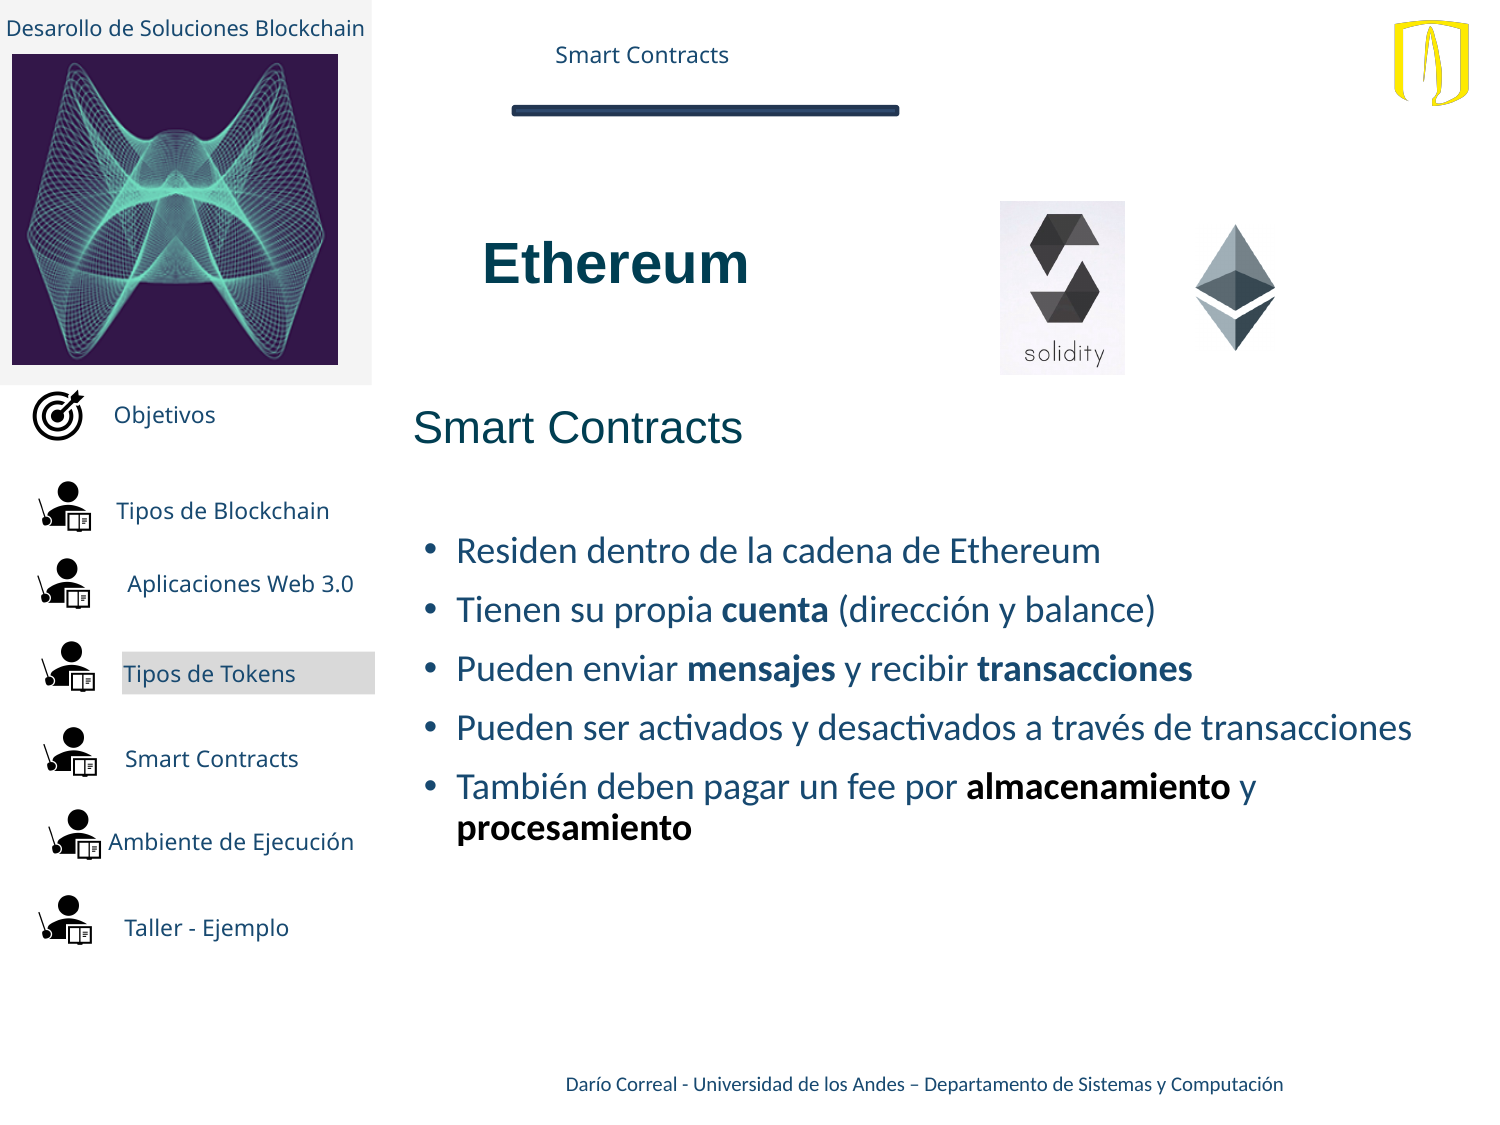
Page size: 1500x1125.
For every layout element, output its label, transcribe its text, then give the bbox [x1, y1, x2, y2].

text_box Objetivos [98, 393, 231, 437]
text_box Tipos de Blockchain [101, 489, 346, 532]
picture [37, 886, 100, 948]
text_box [122, 651, 375, 695]
picture [27, 384, 90, 446]
picture [12, 54, 338, 365]
picture [1387, 19, 1476, 107]
text_box Smart Contracts [110, 737, 314, 781]
text_box Tipos de Tokens [108, 652, 312, 695]
list Smart Contracts [412, 398, 1353, 488]
picture [40, 632, 103, 695]
text_box Aplicaciones Web 3.0 [112, 562, 370, 605]
text_box Smart Contracts [540, 32, 745, 76]
text_box Taller - Ejemplo [109, 905, 305, 949]
text_box Ambiente de Ejecución [63, 820, 370, 863]
title Ethereum [482, 224, 975, 295]
picture [1195, 224, 1275, 351]
picture [47, 800, 109, 863]
picture [42, 718, 105, 780]
picture [36, 549, 98, 612]
text_box Darío Correal - Universidad de los Andes – Departamento de Sistemas y Computación [551, 1062, 1300, 1103]
picture [37, 472, 99, 535]
picture [1000, 201, 1125, 375]
text_box [513, 107, 898, 115]
text_box Residen dentro de la cadena de Ethereum Tienen su propia cuenta (dirección y balance) Pueden enviar mensajes y recibir transacciones Pueden ser activados y desactivados a través de transacciones También deben pagar un fee por almacenamiento y procesamiento [412, 524, 1437, 860]
